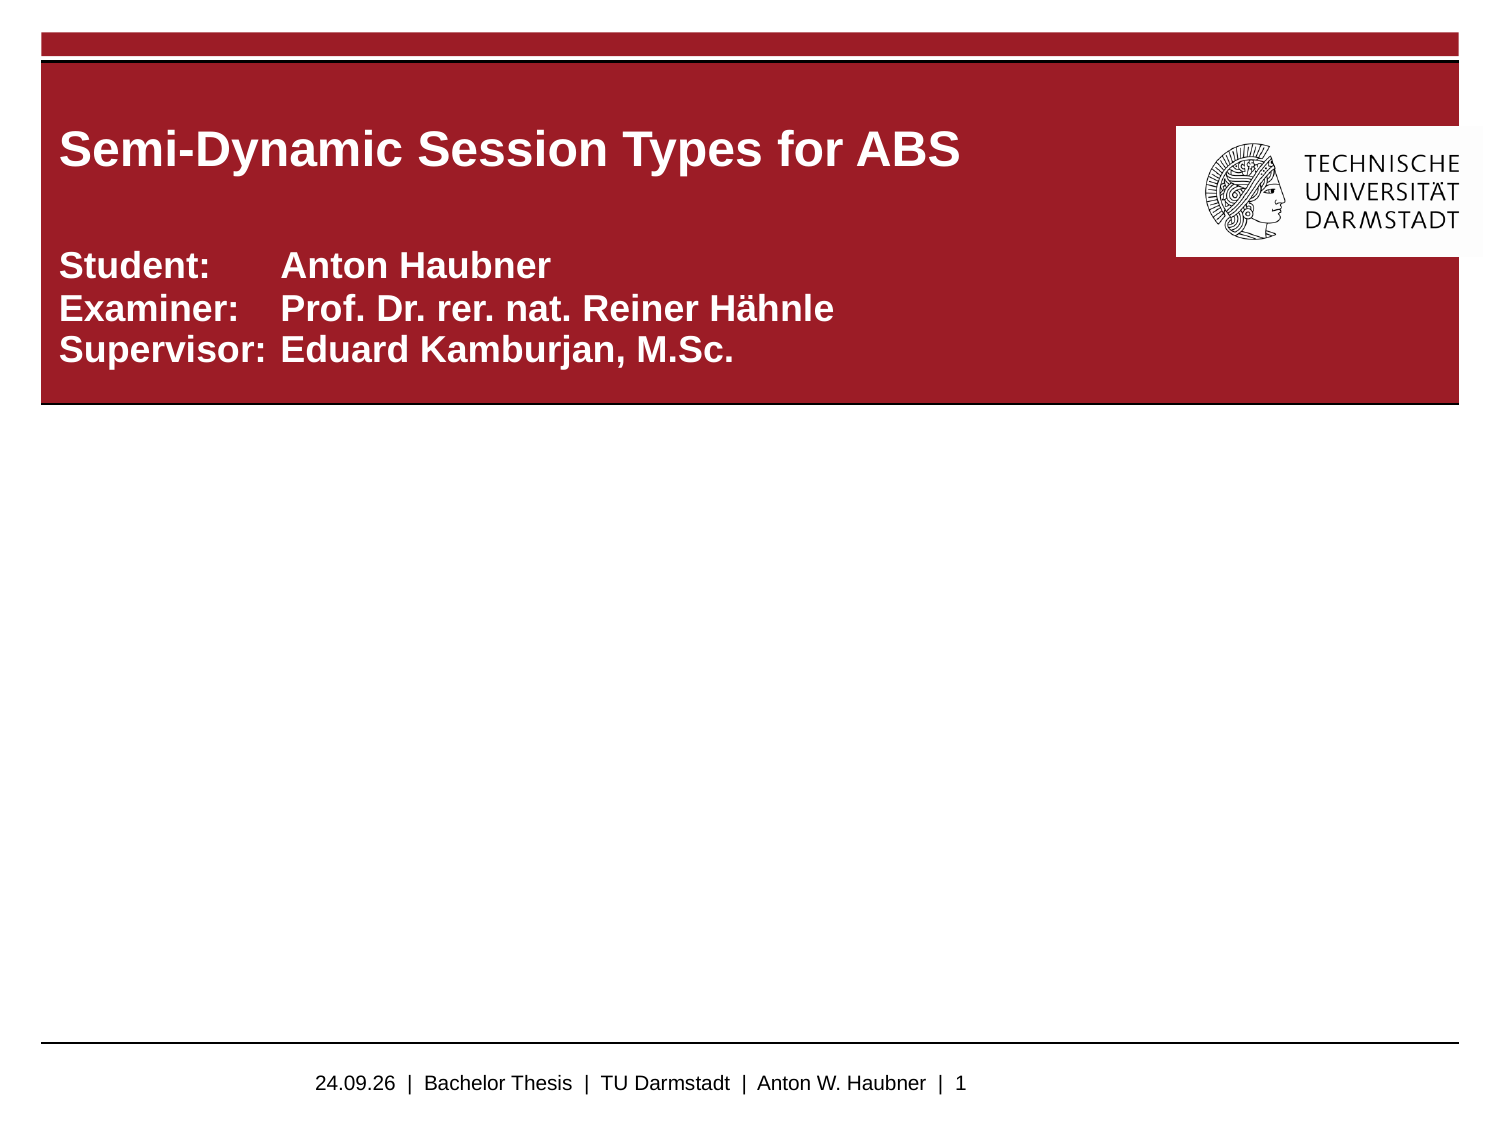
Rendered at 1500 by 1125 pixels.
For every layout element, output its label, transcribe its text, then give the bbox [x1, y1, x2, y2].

title Semi-Dynamic Session Types for ABS [59, 73, 1149, 225]
